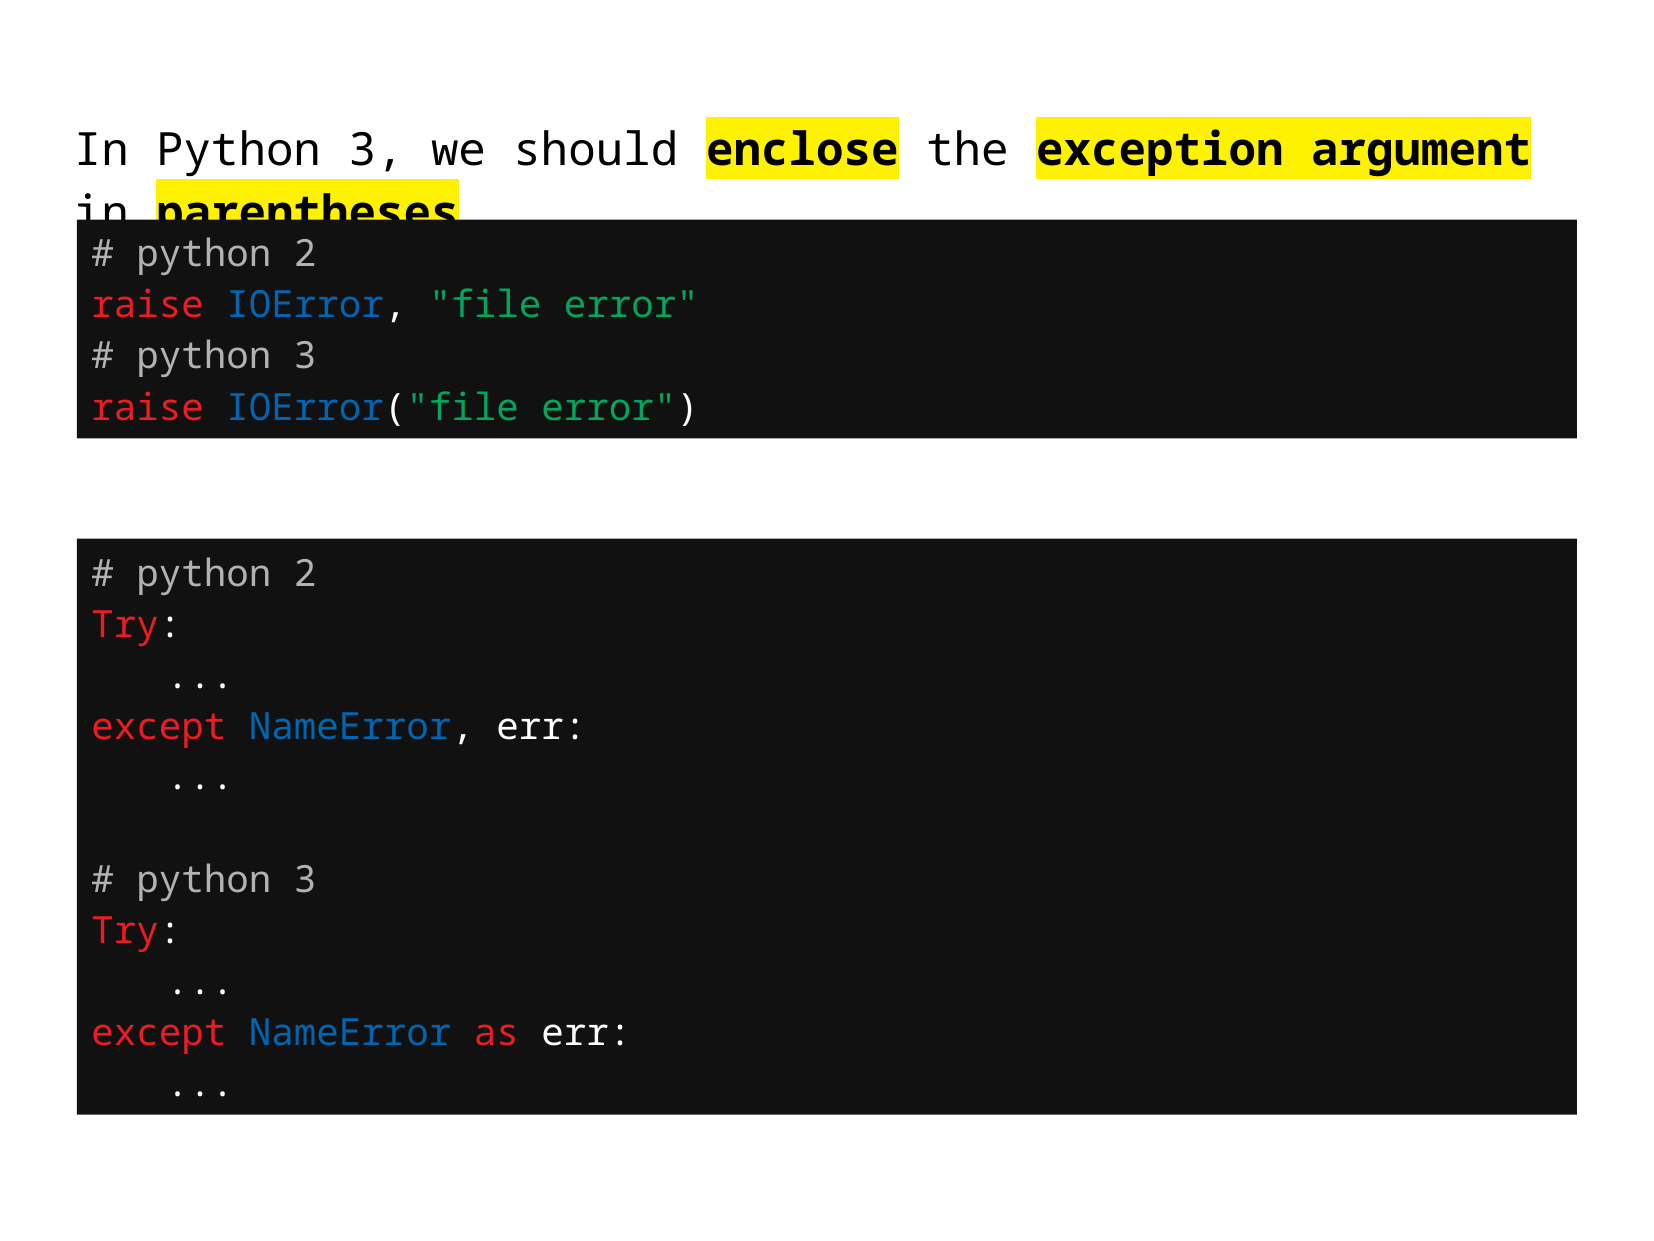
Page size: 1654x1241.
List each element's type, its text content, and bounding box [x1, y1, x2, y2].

text_box # python 2 raise IOError, "file error" # python 3 raise IOError("file error") [76, 219, 1577, 386]
text_box # python 2 Try: ... except NameError, err: ... # python 3 Try: ... except NameError as err: ... [76, 538, 1577, 969]
text_box In Python 3, we should enclose the exception argument in parentheses. In Python 3, we have to use the as keyword now in the handling of exceptions. The division of two integers returns a float instead of an integer. // can be used to have the old behavior. [59, 109, 1560, 1131]
